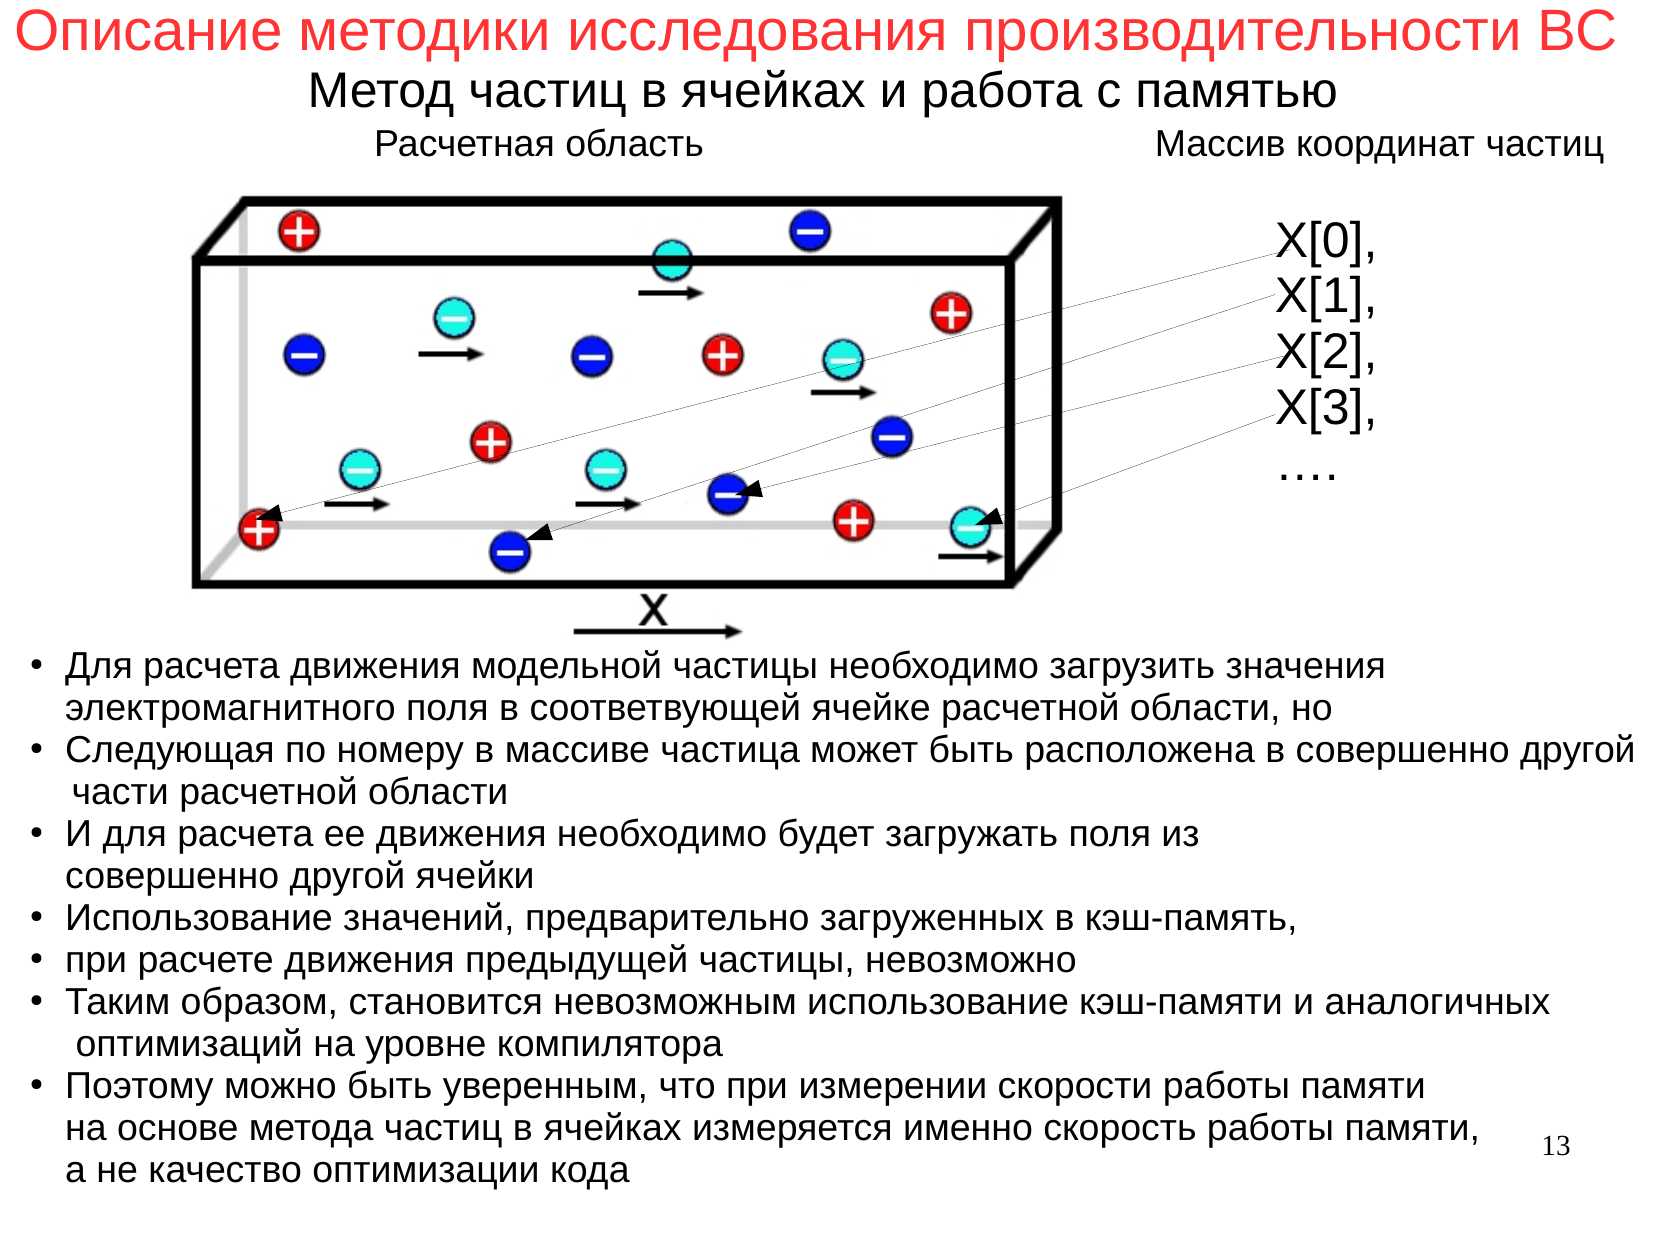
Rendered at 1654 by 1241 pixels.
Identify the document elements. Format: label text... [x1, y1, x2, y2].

picture [187, 221, 1066, 637]
title Описание методики исследования производительности ВС Метод частиц в ячейках и работа с памятью [0, 0, 1654, 221]
text_box Массив координат частиц [1140, 114, 1619, 172]
text_box Для расчета движения модельной частицы необходимо загрузить значения электромагнитного поля в соответвующей ячейке расчетной области, но Следующая по номеру в массиве частица может быть расположена в совершенно другой части расчетной области И для расчета ее движения необходимо будет загружать поля из совершенно другой ячейки Использование значений, предварительно загруженных в кэш-память, при расчете движения предыдущей частицы, невозможно Таким образом, становится невозможным использование кэш-памяти и аналогичных оптимизаций на уровне компилятора Поэтому можно быть уверенным, что при измерении скорости работы памяти на основе метода частиц в ячейках измеряется именно скорость работы памяти, а не качество оптимизации кода [15, 637, 1651, 1241]
text_box X[0], X[1], X[2], X[3], …. [1260, 204, 1393, 569]
text_box Расчетная область [359, 114, 720, 172]
